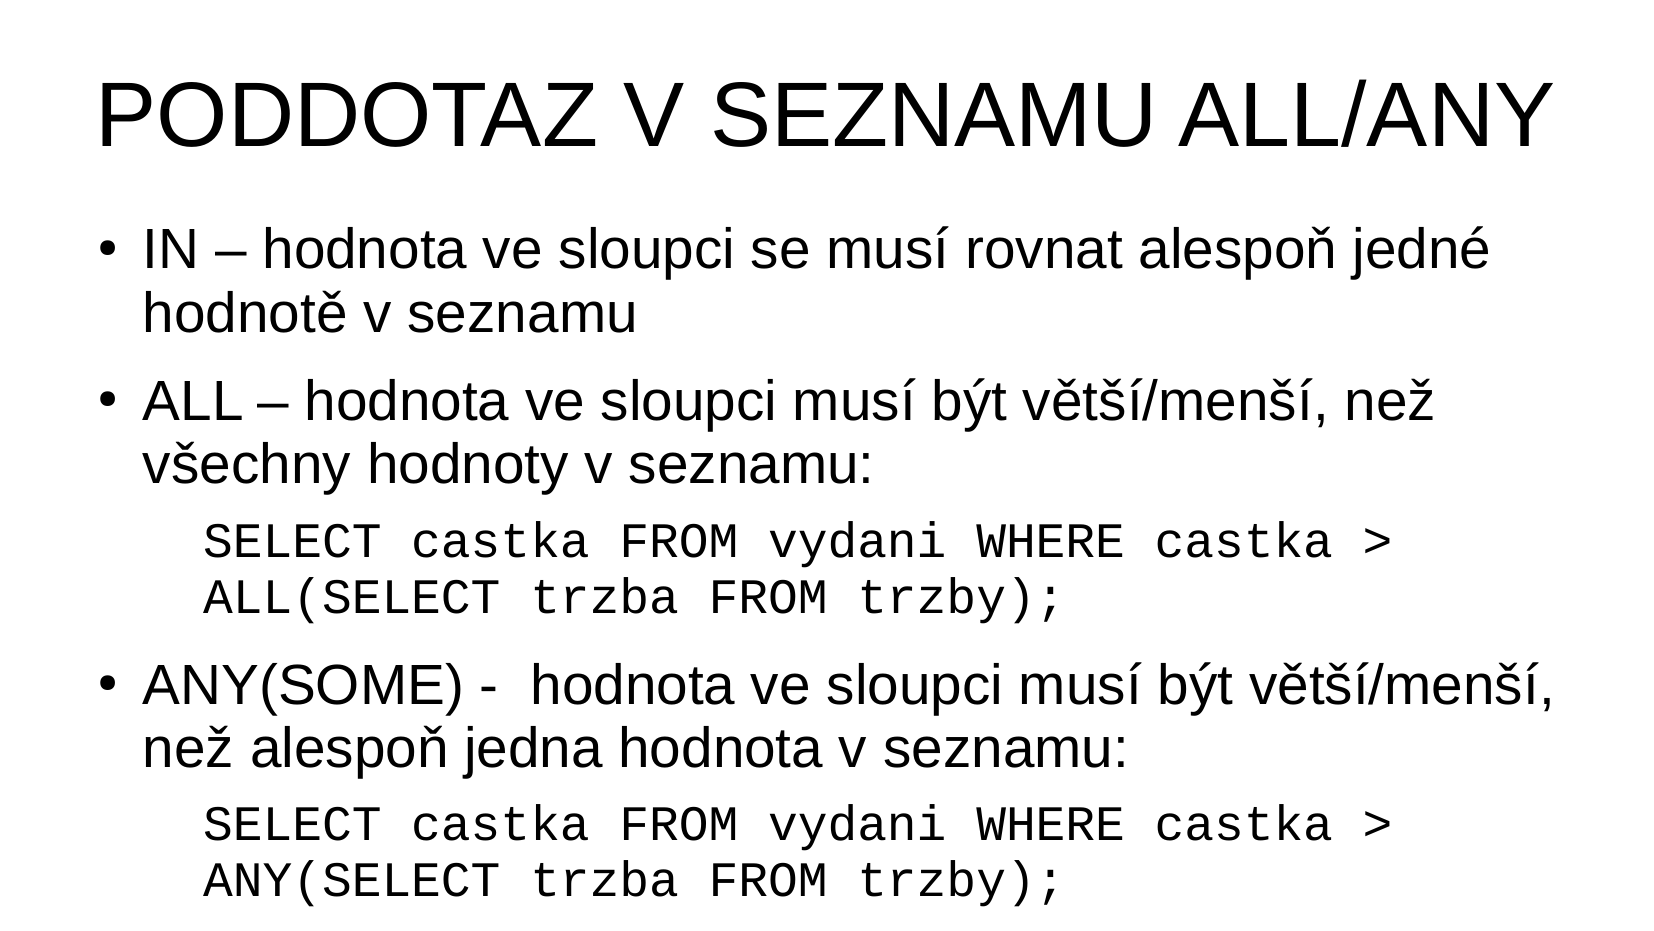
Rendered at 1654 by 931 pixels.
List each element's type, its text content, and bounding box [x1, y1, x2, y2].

title PODDOTAZ V SEZNAMU ALL/ANY [82, 37, 1571, 193]
list IN – hodnota ve sloupci se musí rovnat alespoň jedné hodnotě v seznamu ALL – hodnota ve sloupci musí být větší/menší, než všechny hodnoty v seznamu: SELECT castka FROM vydani WHERE castka > ALL(SELECT trzba FROM trzby); ANY(SOME) - hodnota ve sloupci musí být větší/menší, než alespoň jedna hodnota v seznamu: SELECT castka FROM vydani WHERE castka > ANY(SELECT trzba FROM trzby); [82, 217, 1571, 916]
